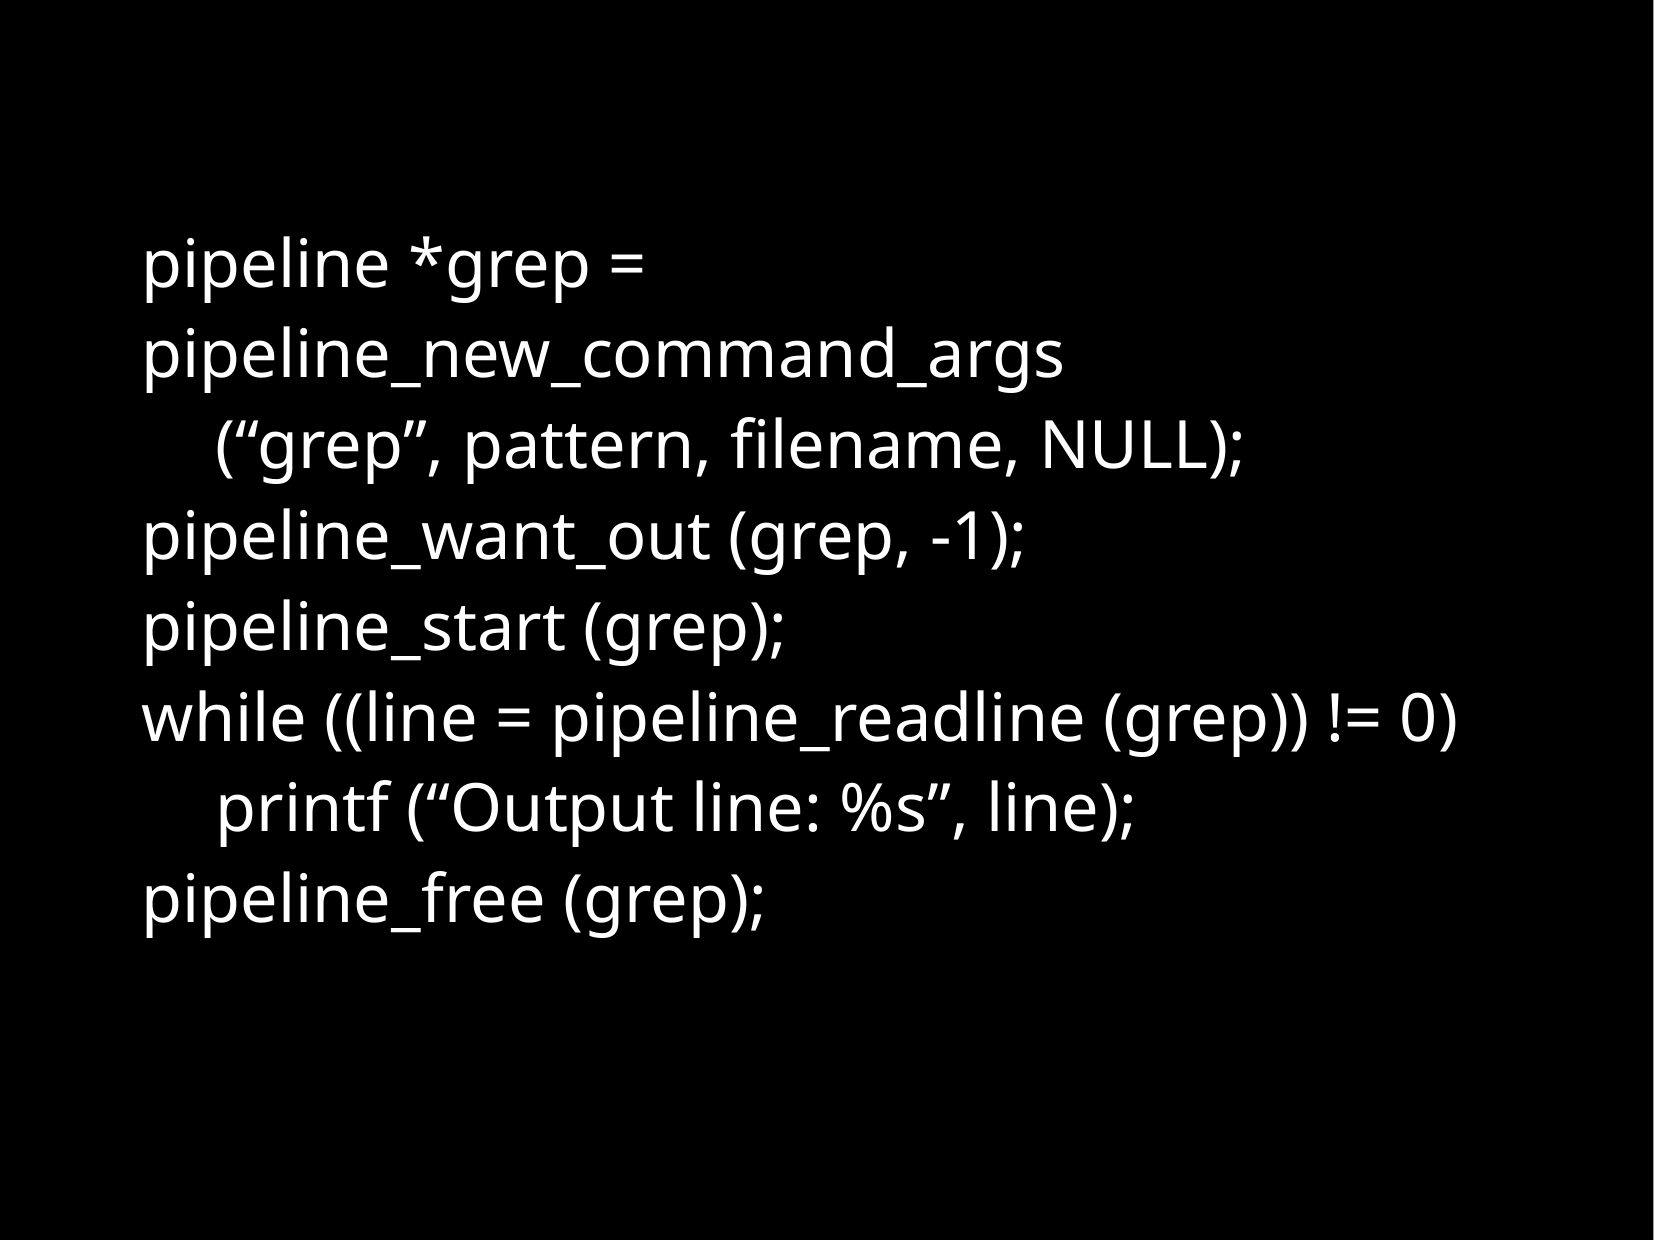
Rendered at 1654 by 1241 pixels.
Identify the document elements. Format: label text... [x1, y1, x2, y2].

subtitle pipeline *grep = pipeline_new_command_args (“grep”, pattern, filename, NULL); pipeline_want_out (grep, -1); pipeline_start (grep); while ((line = pipeline_readline (grep)) != 0) printf (“Output line: %s”, line); pipeline_free (grep); [82, 56, 1571, 1102]
